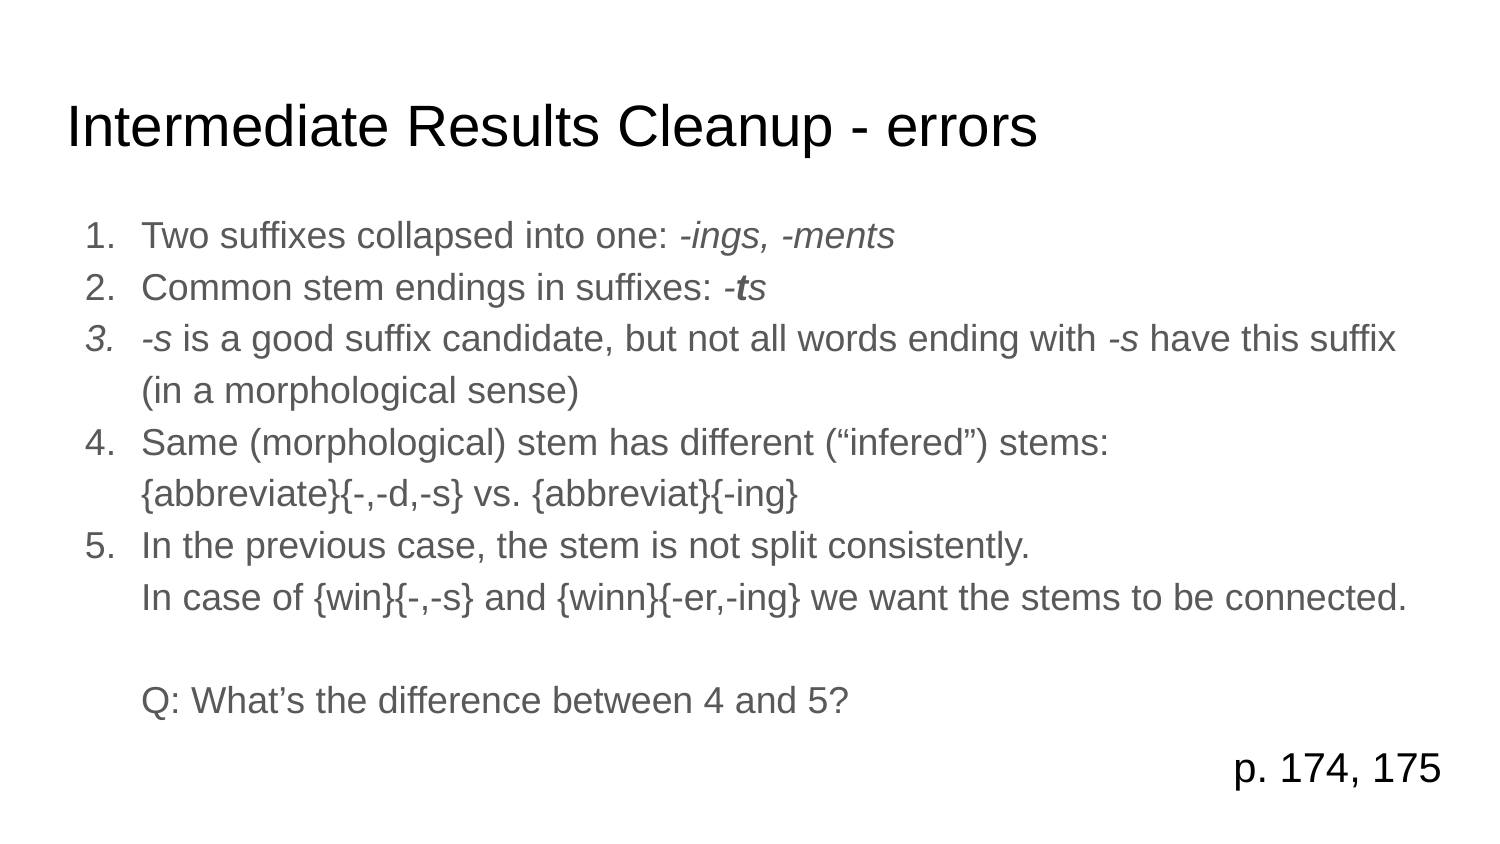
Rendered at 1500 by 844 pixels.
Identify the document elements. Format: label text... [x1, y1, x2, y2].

list Two suffixes collapsed into one: -ings, -ments Common stem endings in suffixes: -ts -s is a good suffix candidate, but not all words ending with -s have this suffix (in a morphological sense) Same (morphological) stem has different (“infered”) stems: {abbreviate}{-,-d,-s} vs. {abbreviat}{-ing} In the previous case, the stem is not split consistently. In case of {win}{-,-s} and {winn}{-er,-ing} we want the stems to be connected. Q: What’s the difference between 4 and 5? [51, 189, 1449, 750]
title p. 174, 175 [1069, 711, 1458, 806]
title Intermediate Results Cleanup - errors [51, 72, 1449, 167]
